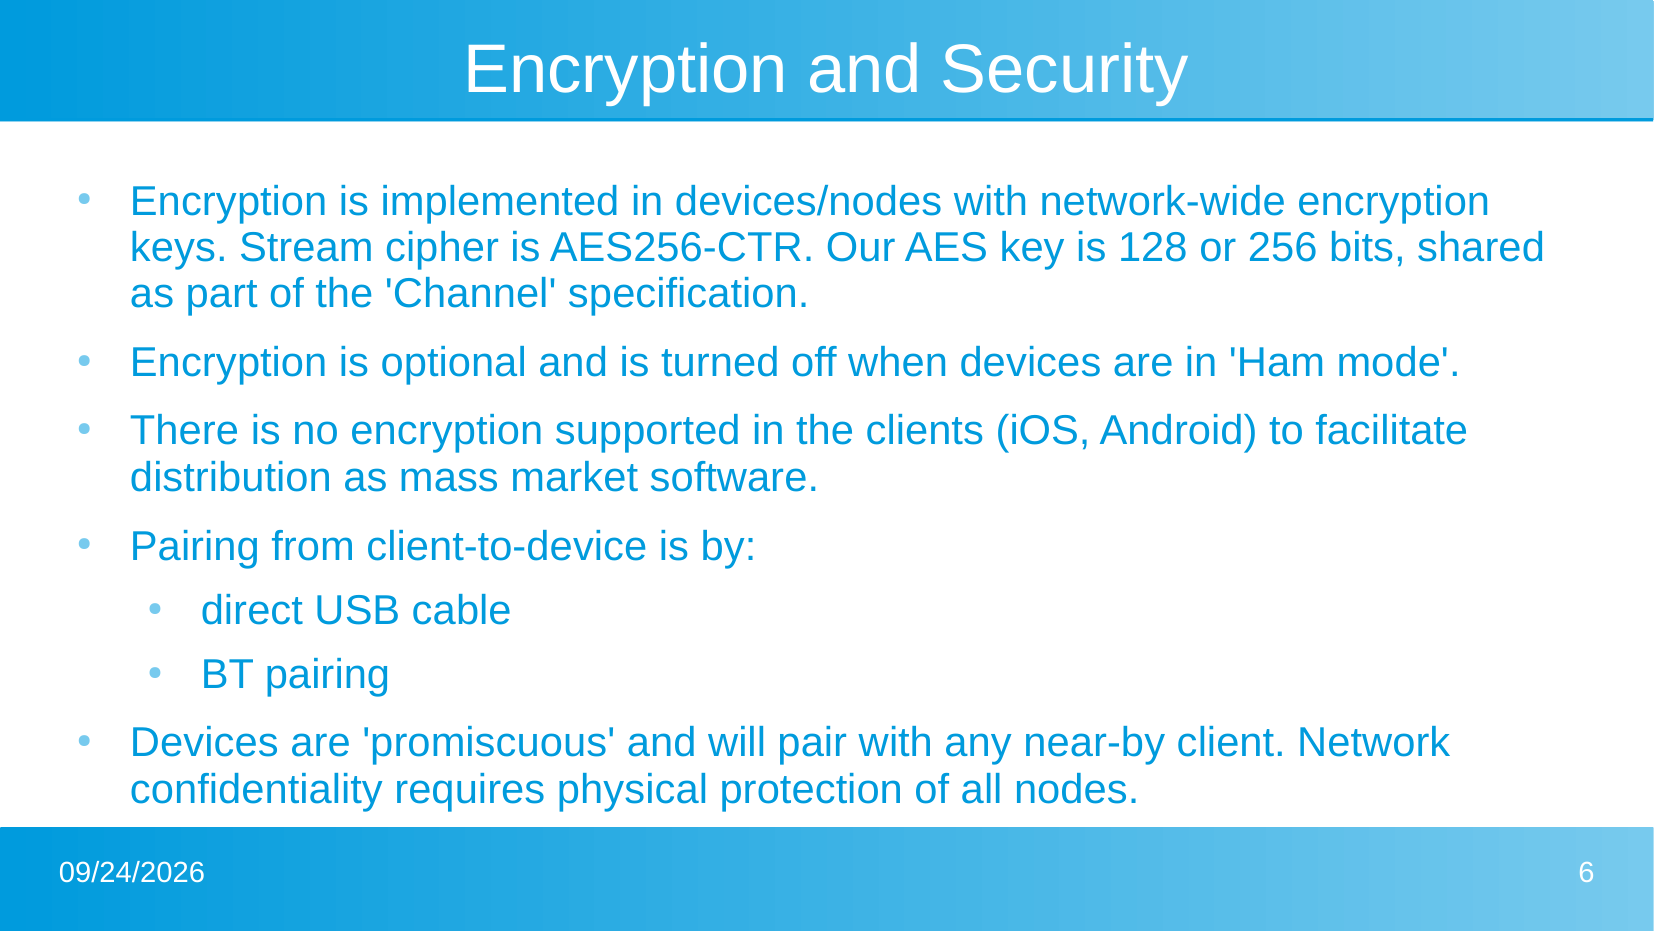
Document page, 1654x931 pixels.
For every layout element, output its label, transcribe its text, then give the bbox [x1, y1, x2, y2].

list Encryption is implemented in devices/nodes with network-wide encryption keys. Stream cipher is AES256-CTR. Our AES key is 128 or 256 bits, shared as part of the 'Channel' specification. Encryption is optional and is turned off when devices are in 'Ham mode'. There is no encryption supported in the clients (iOS, Android) to facilitate distribution as mass market software. Pairing from client-to-device is by: direct USB cable BT pairing Devices are 'promiscuous' and will pair with any near-by client. Network confidentiality requires physical protection of all nodes. [59, 177, 1595, 768]
title Encryption and Security [59, 29, 1595, 108]
